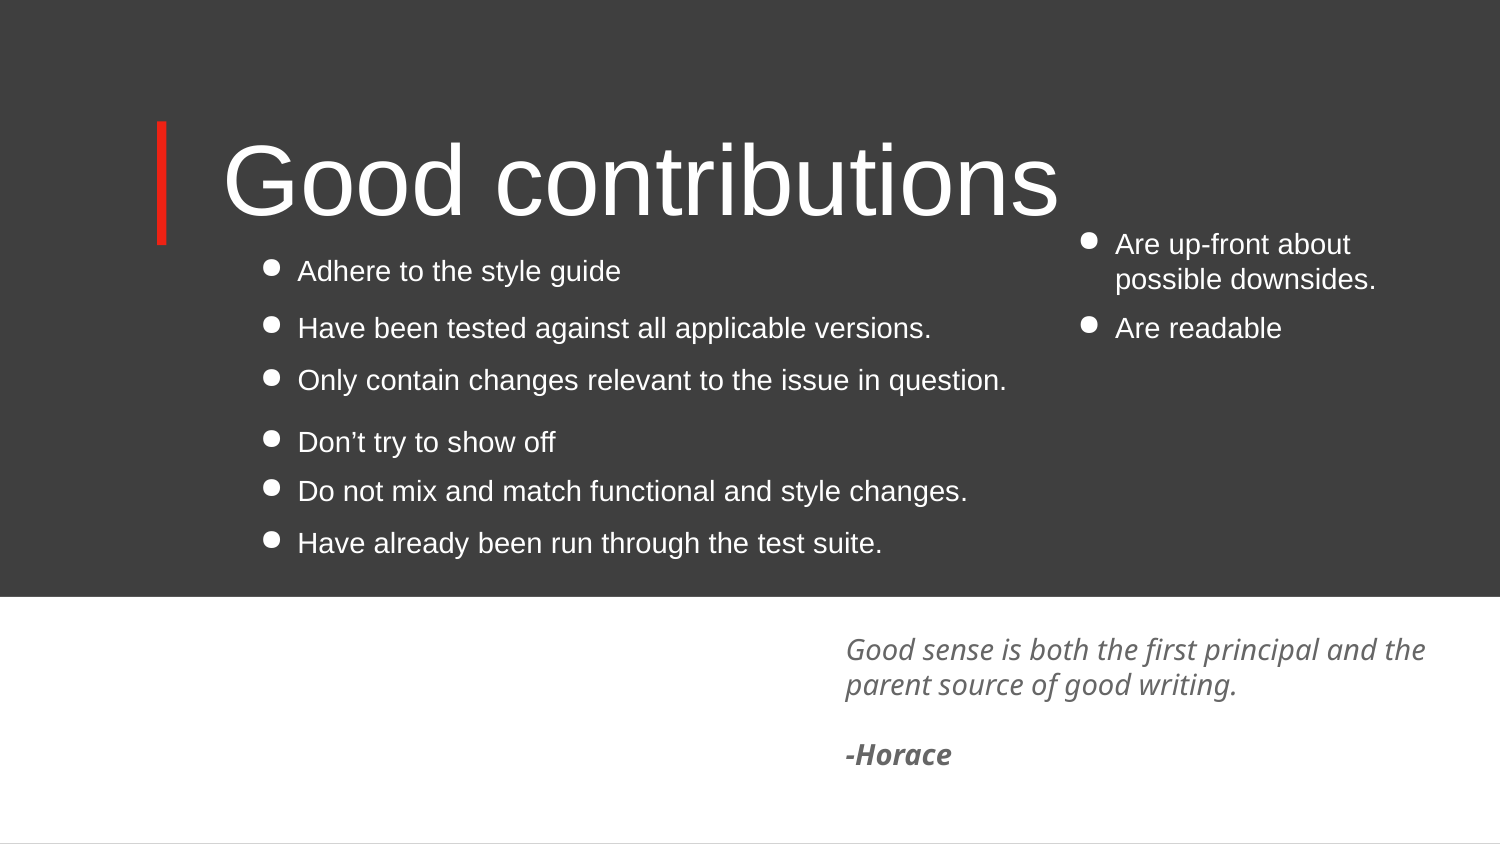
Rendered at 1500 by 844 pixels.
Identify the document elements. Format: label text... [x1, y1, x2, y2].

title Good contributions [207, 108, 1238, 236]
text_box Are readable [1025, 295, 1500, 359]
text_box Are up-front about possible downsides. [1025, 246, 1480, 274]
text_box Adhere to the style guide [1120, 274, 1312, 295]
text_box Have already been run through the test suite. [207, 502, 929, 580]
text_box Adhere to the style guide [207, 236, 1117, 295]
text_box Have been tested against all applicable versions. [207, 295, 1025, 347]
text_box Only contain changes relevant to the issue in question. [207, 347, 1276, 411]
text_box Good sense is both the first principal and the parent source of good writing. -Horace [830, 616, 1472, 825]
text_box Do not mix and match functional and style changes. [207, 458, 1139, 522]
text_box Don’t try to show off [207, 414, 1063, 467]
text_box Adhere to the style guide [1127, 236, 1213, 246]
